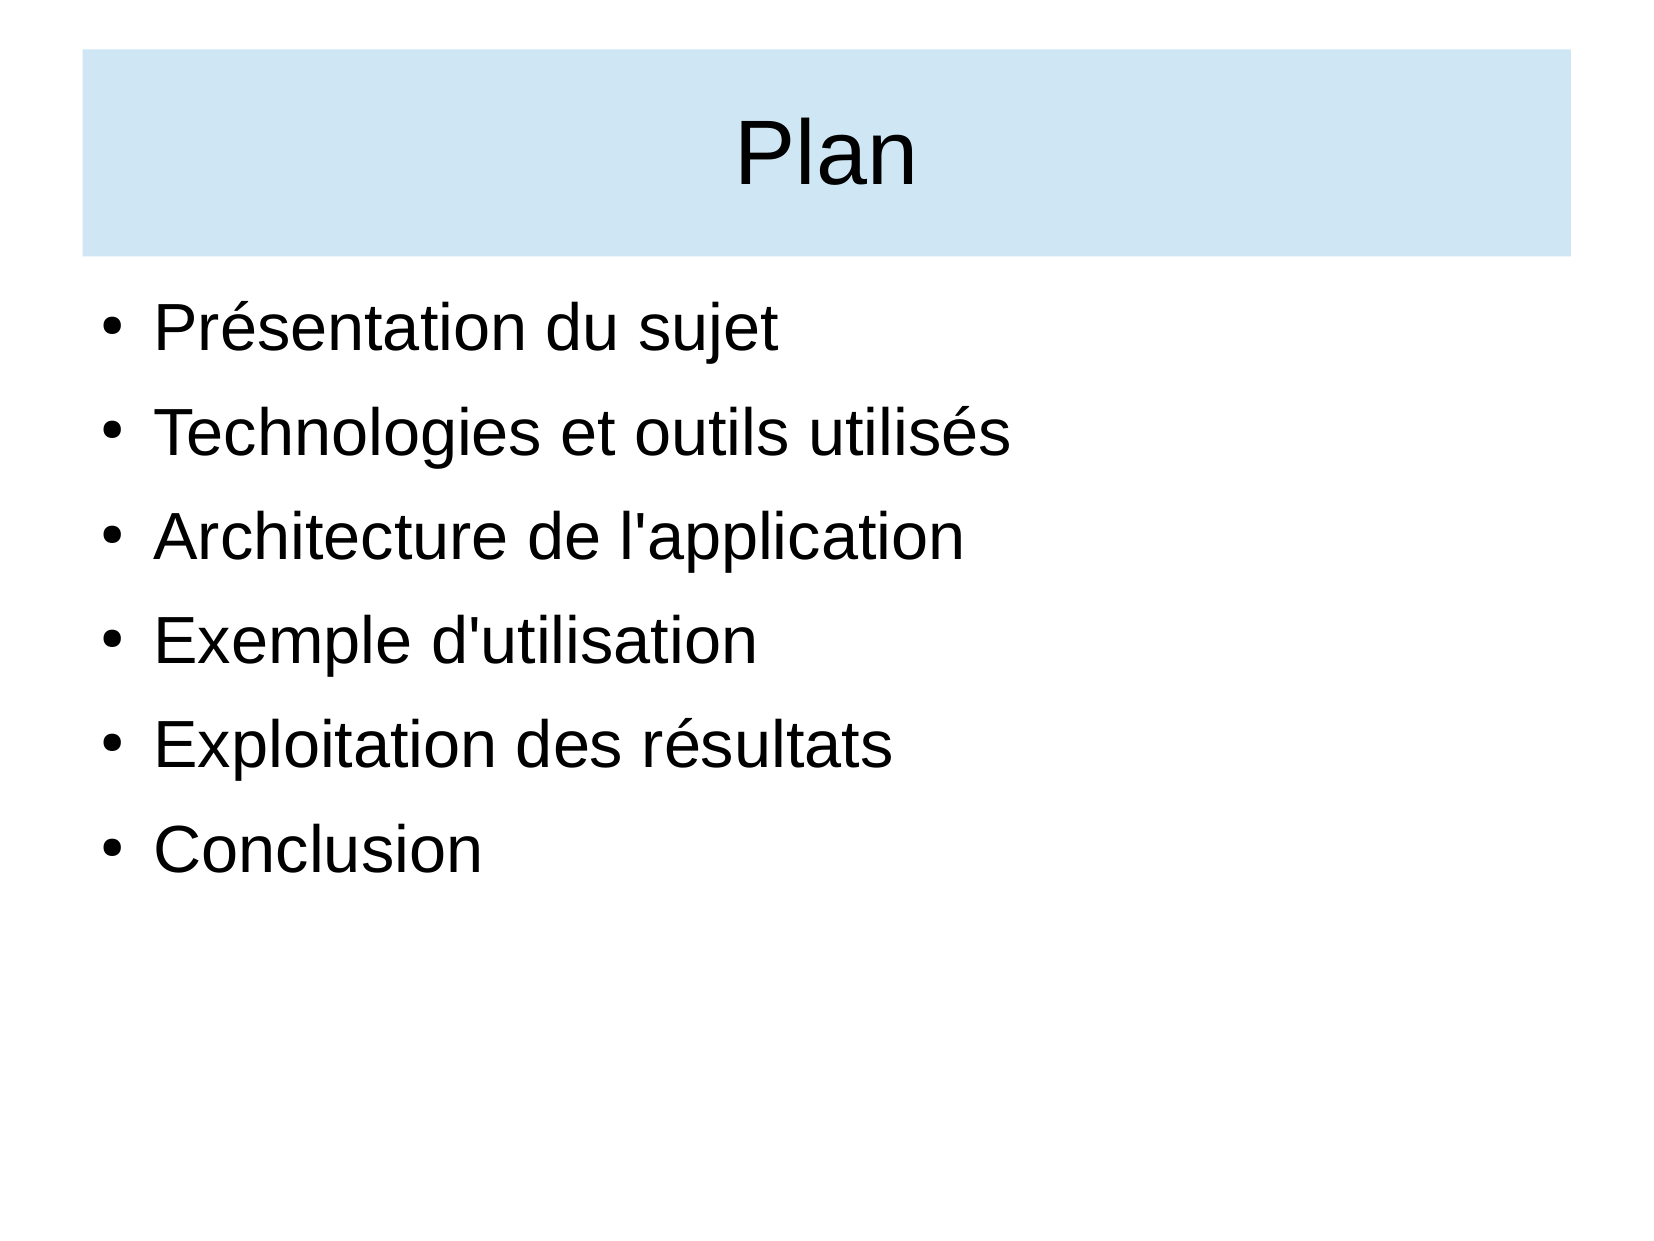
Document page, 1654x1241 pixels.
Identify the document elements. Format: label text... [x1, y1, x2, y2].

list Présentation du sujet Technologies et outils utilisés Architecture de l'application Exemple d'utilisation Exploitation des résultats Conclusion [82, 290, 1571, 1010]
title Plan [82, 49, 1571, 257]
